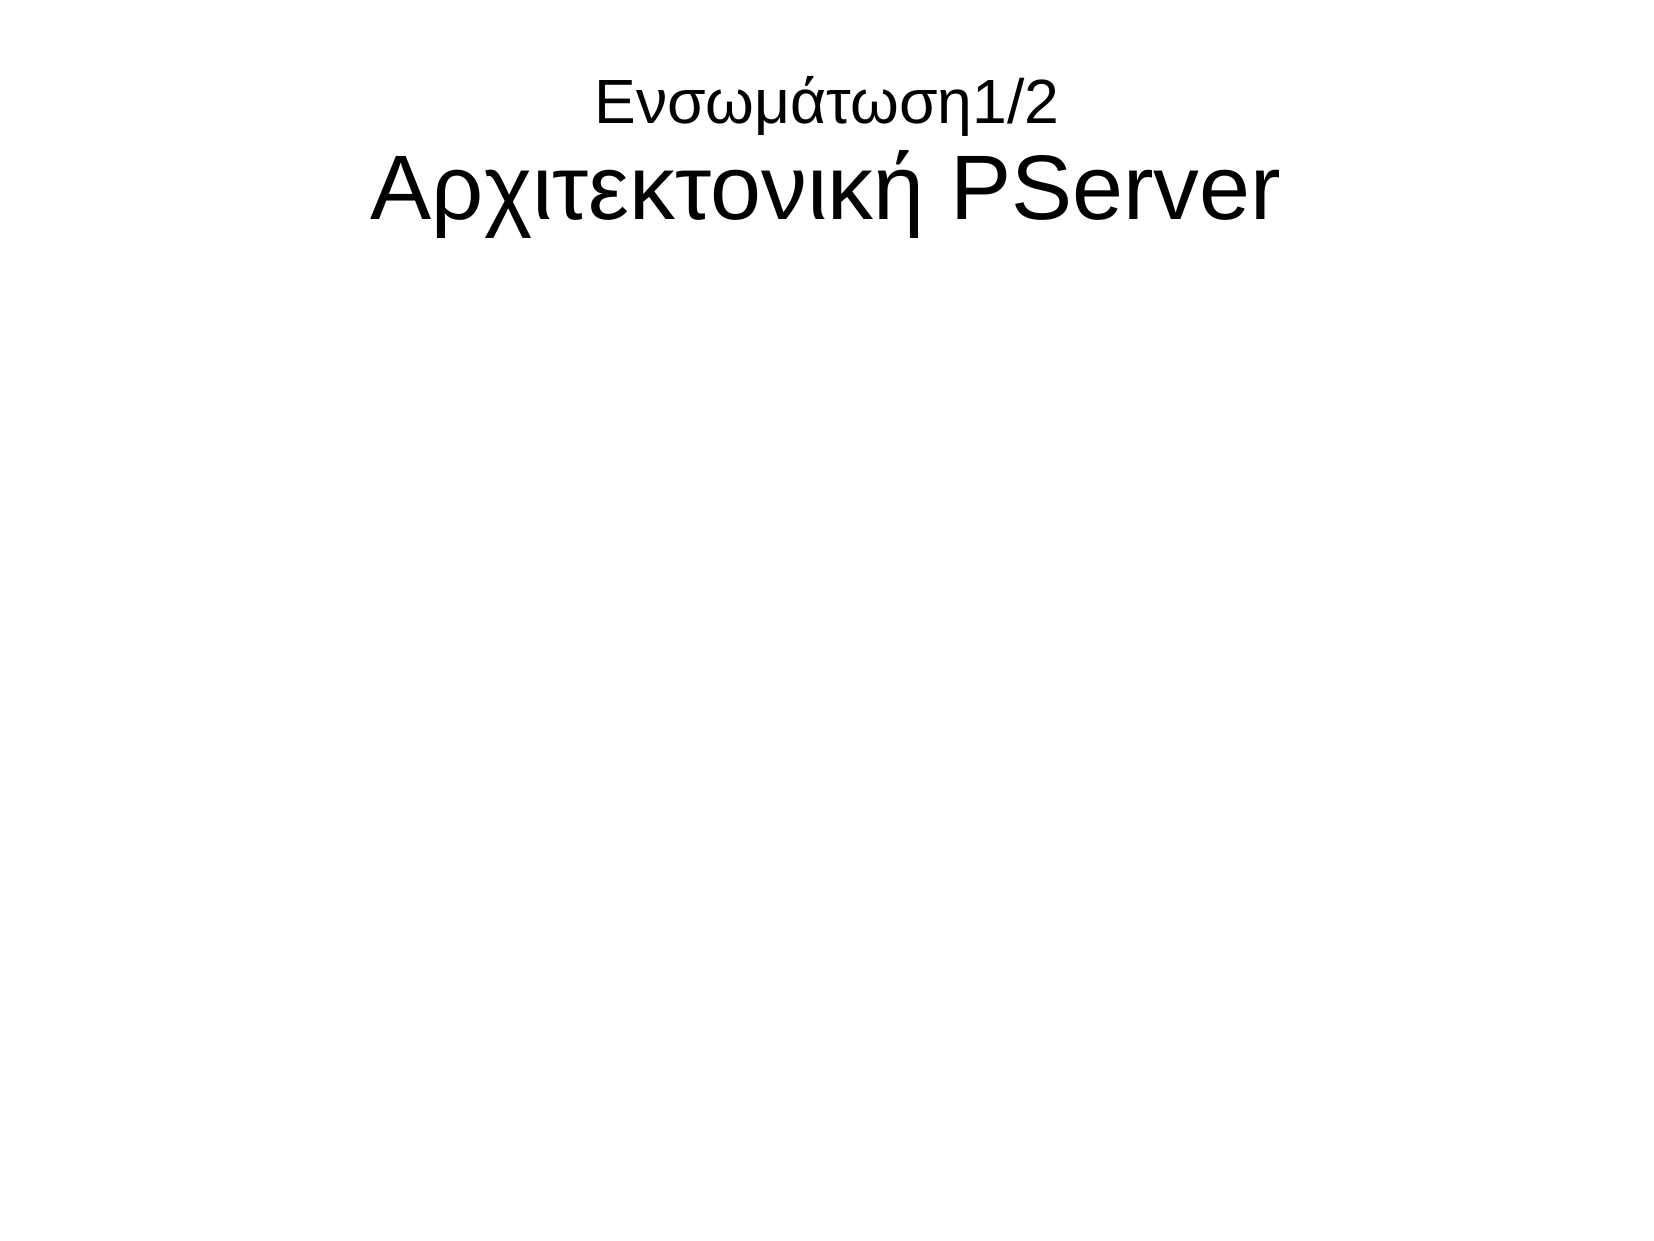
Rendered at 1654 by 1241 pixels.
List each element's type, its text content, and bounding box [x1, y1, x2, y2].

title Ενσωμάτωση1/2 Αρχιτεκτονική PServer [82, 49, 1571, 257]
